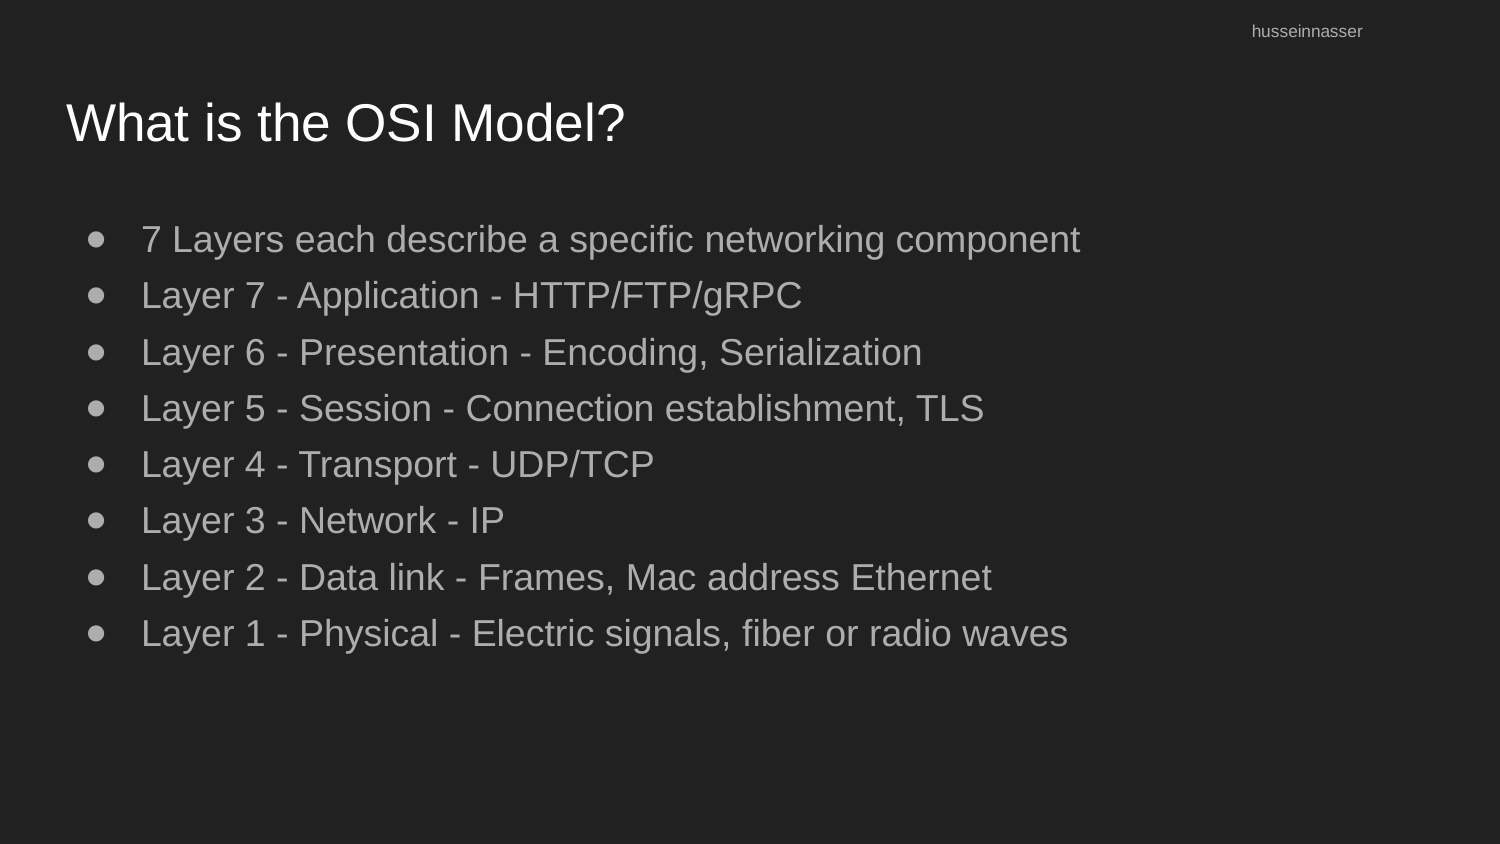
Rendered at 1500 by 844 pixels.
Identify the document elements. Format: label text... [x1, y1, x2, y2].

title What is the OSI Model? [51, 72, 1449, 167]
subtitle husseinnasser [1236, 11, 1492, 53]
list 7 Layers each describe a specific networking component Layer 7 - Application - HTTP/FTP/gRPC Layer 6 - Presentation - Encoding, Serialization Layer 5 - Session - Connection establishment, TLS Layer 4 - Transport - UDP/TCP Layer 3 - Network - IP Layer 2 - Data link - Frames, Mac address Ethernet Layer 1 - Physical - Electric signals, fiber or radio waves [51, 189, 1449, 750]
